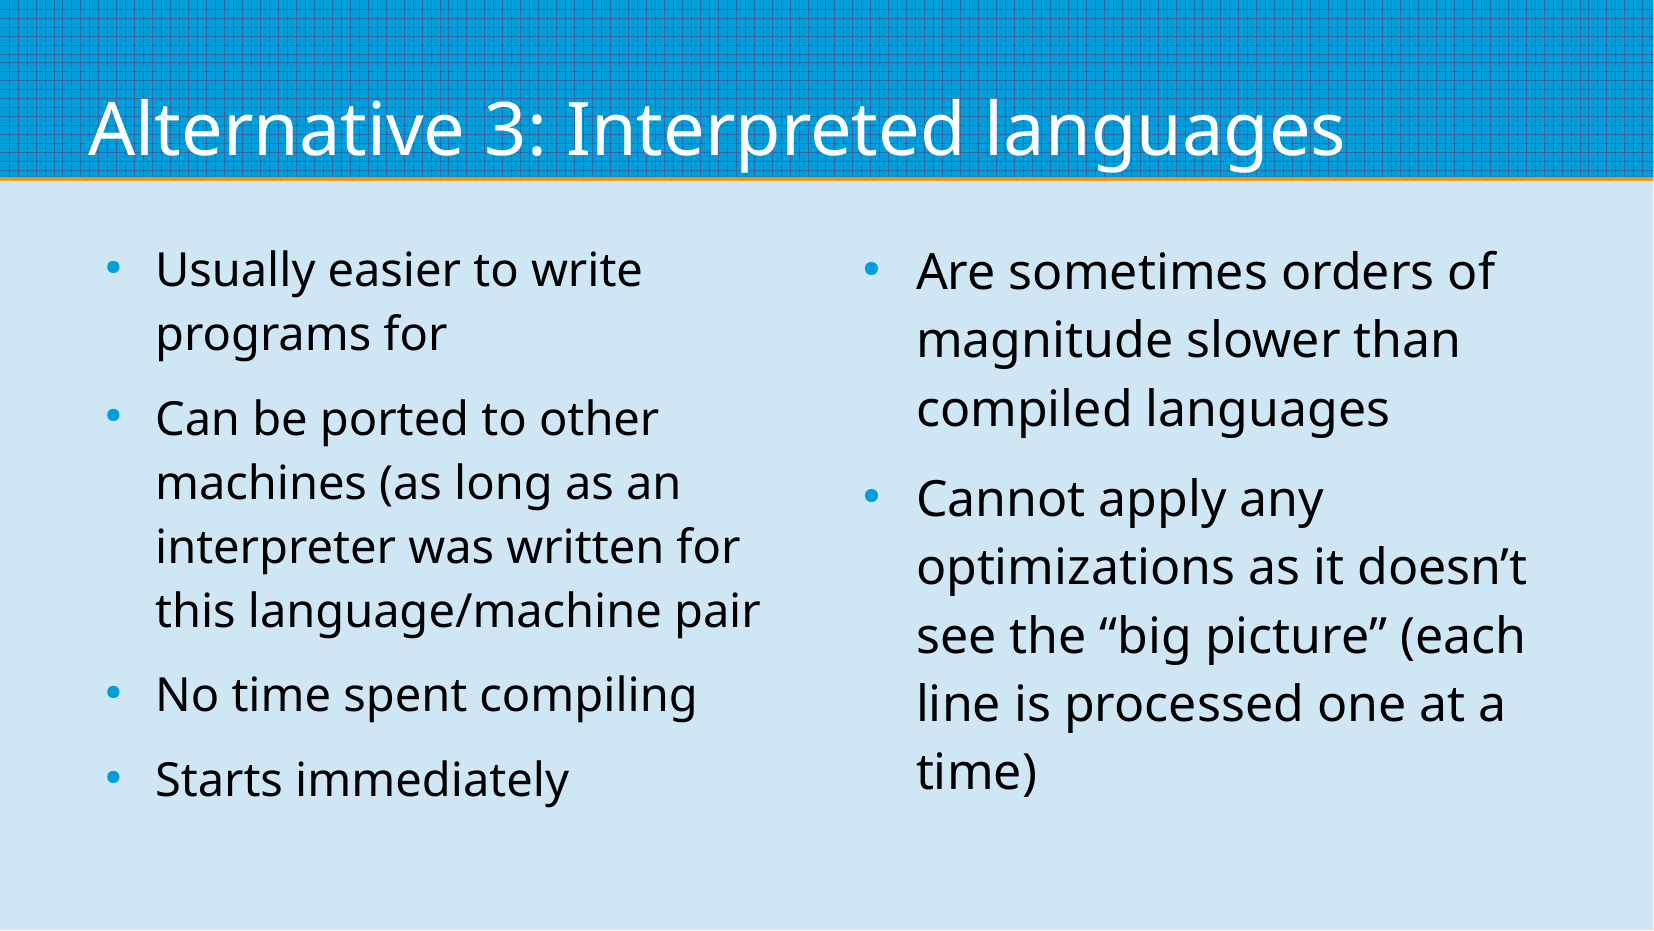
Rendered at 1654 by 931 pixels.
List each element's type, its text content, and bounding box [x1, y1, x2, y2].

list Are sometimes orders of magnitude slower than compiled languages Cannot apply any optimizations as it doesn’t see the “big picture” (each line is processed one at a time) [845, 236, 1566, 813]
list Usually easier to write programs for Can be ported to other machines (as long as an interpreter was written for this language/machine pair No time spent compiling Starts immediately [88, 236, 809, 813]
title Alternative 3: Interpreted languages [88, 14, 1565, 178]
